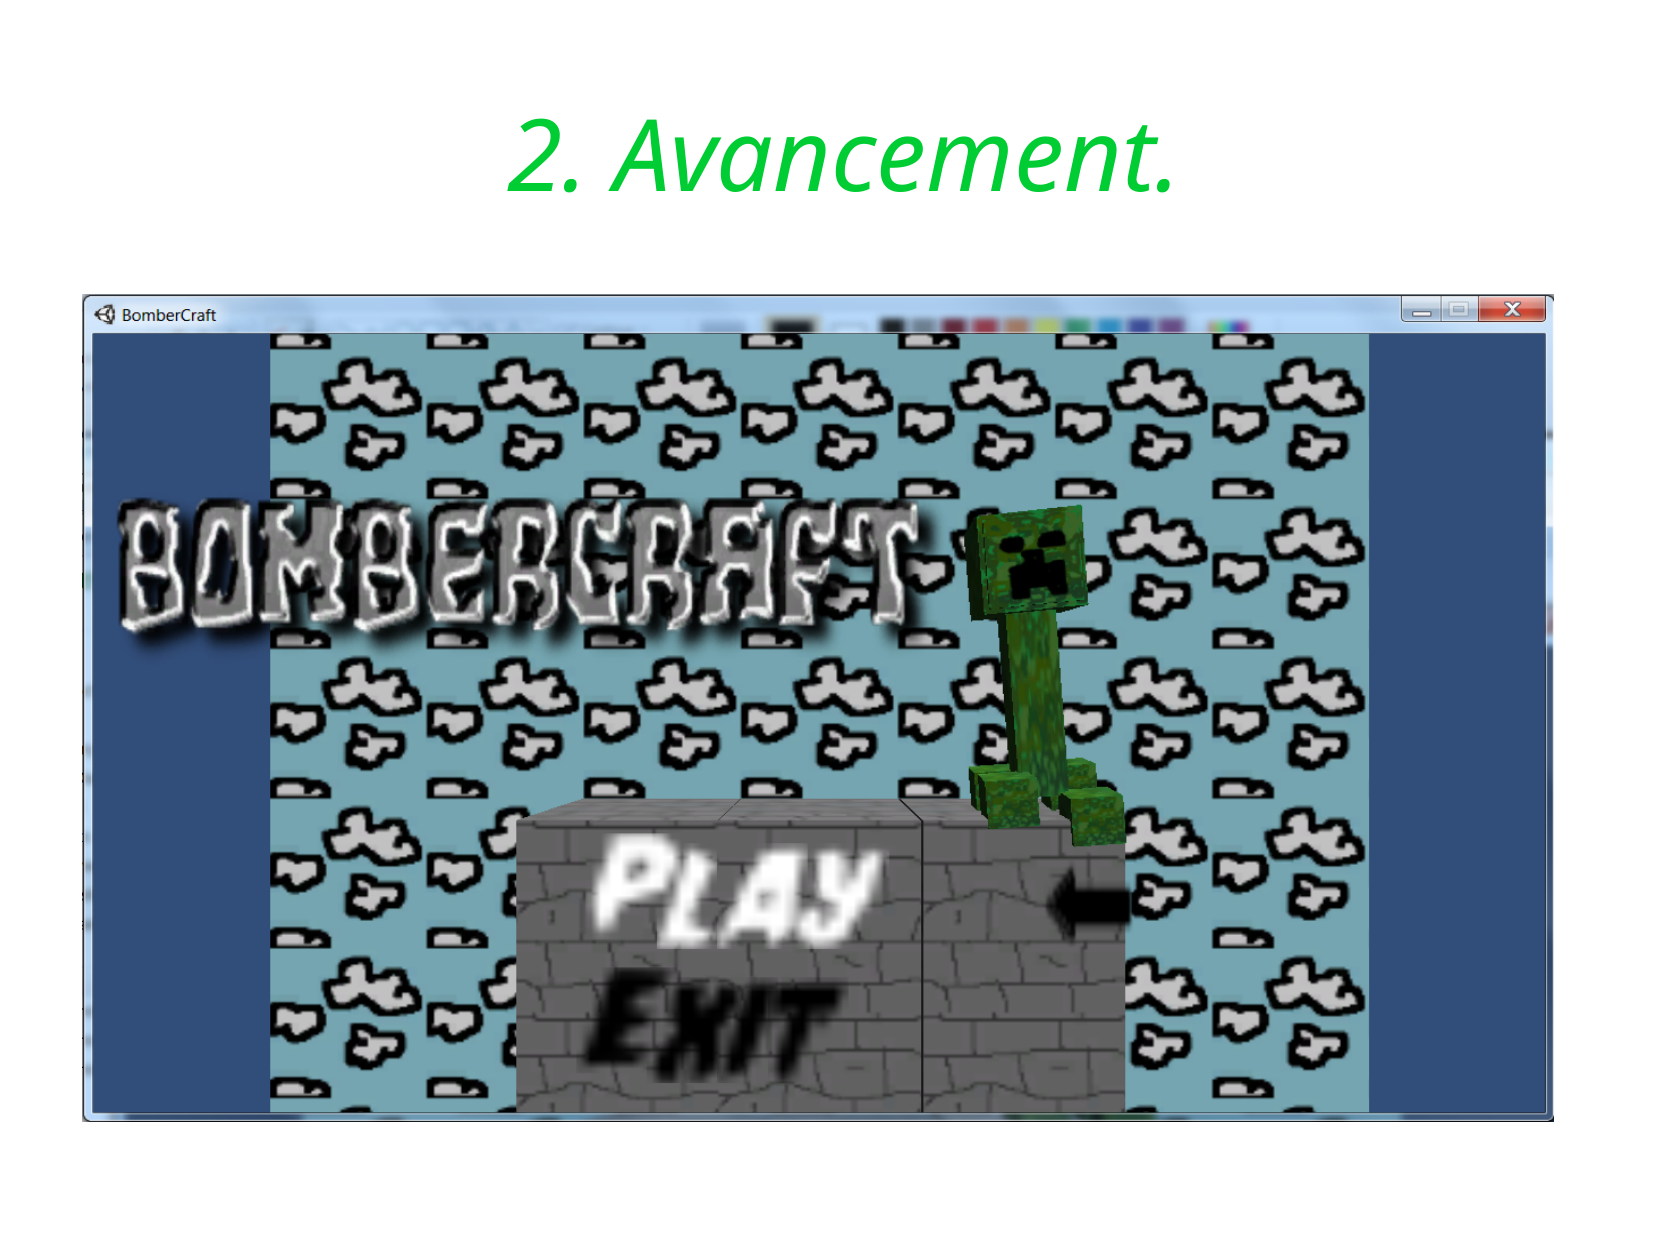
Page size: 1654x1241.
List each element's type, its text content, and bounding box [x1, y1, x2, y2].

picture [82, 294, 1554, 1123]
title 2. Avancement. [82, 49, 1571, 257]
